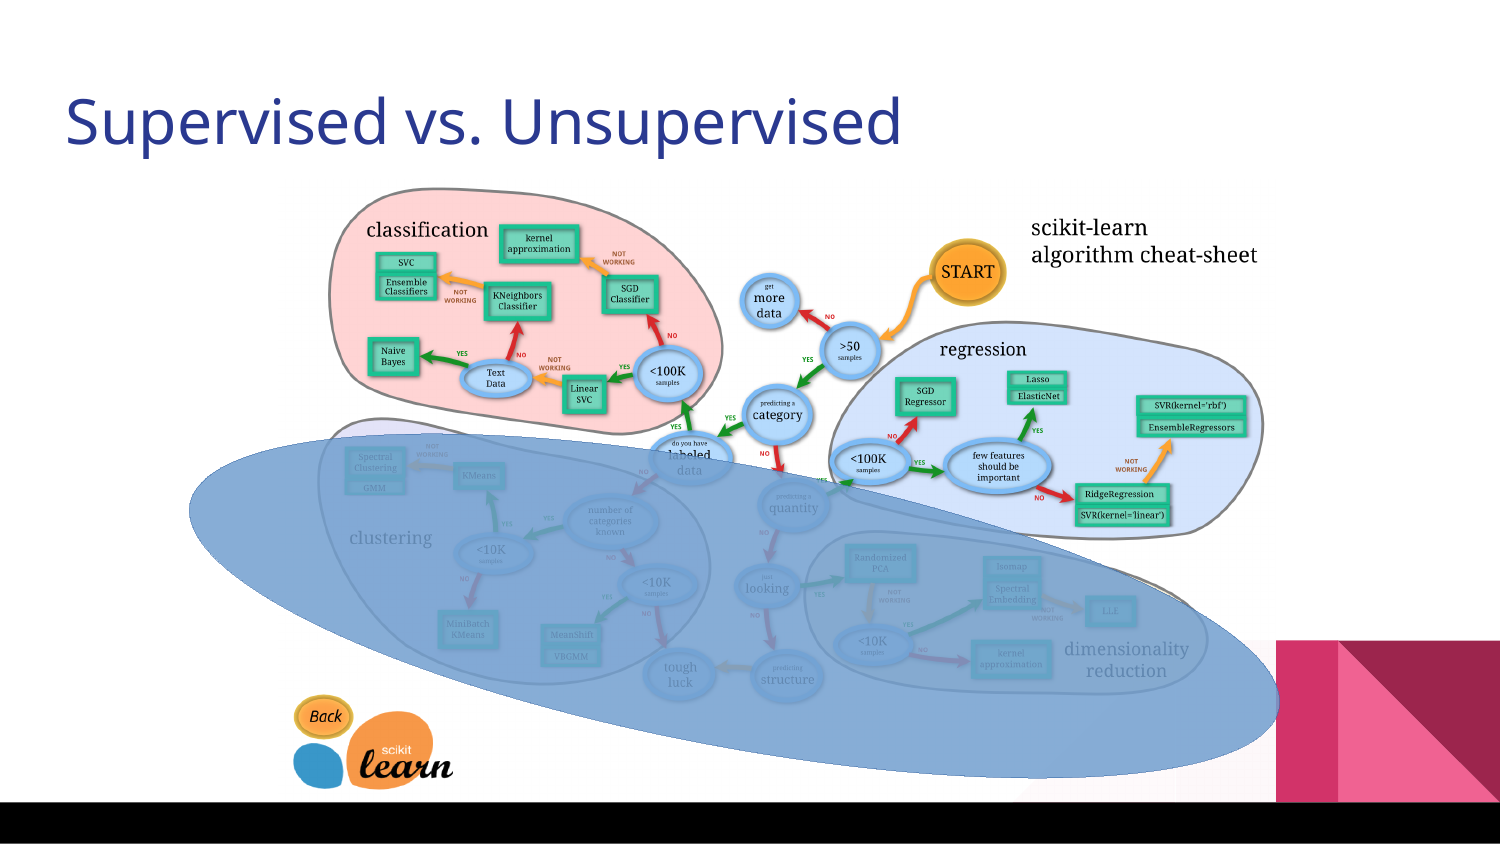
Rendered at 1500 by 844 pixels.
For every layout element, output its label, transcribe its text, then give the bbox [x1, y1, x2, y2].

text_box [189, 433, 1280, 779]
picture [278, 179, 1276, 682]
text_box Supervised vs. Unsupervised [51, 67, 1449, 167]
picture [278, 605, 1276, 802]
